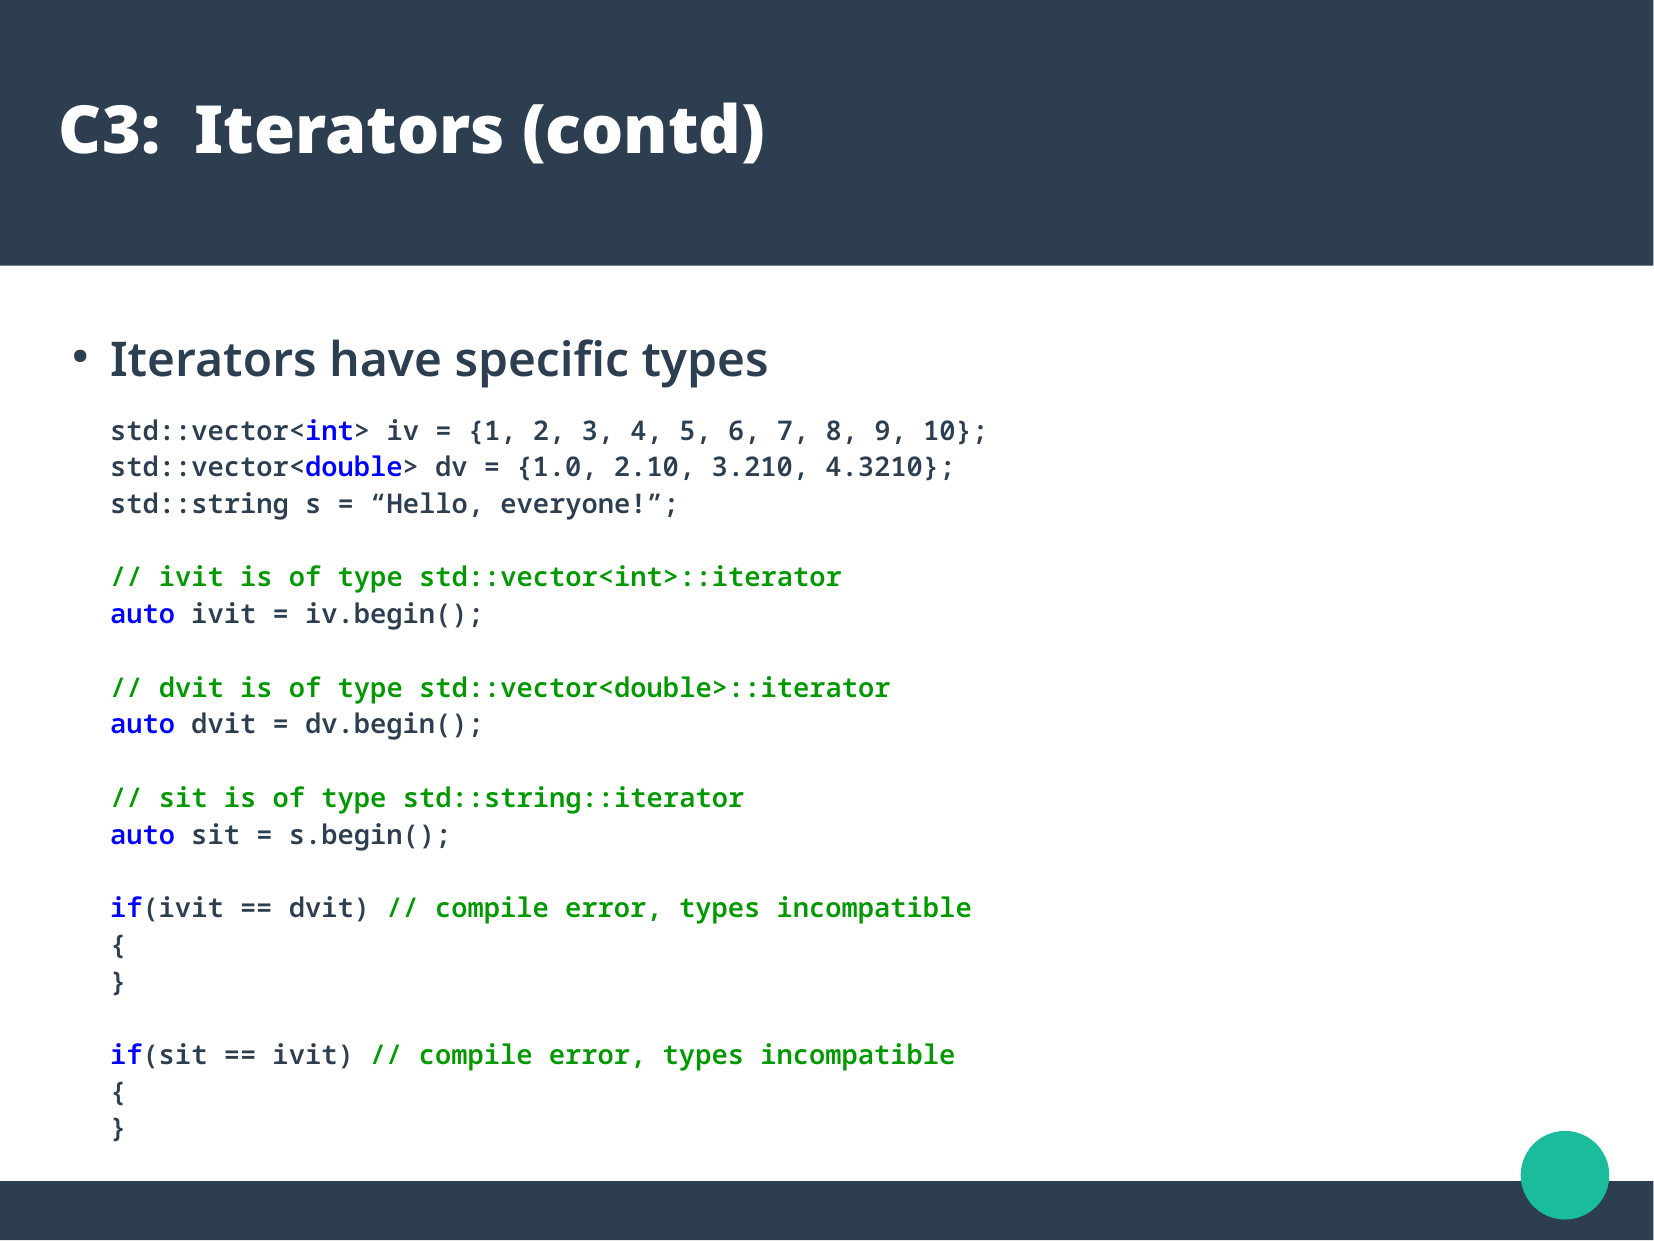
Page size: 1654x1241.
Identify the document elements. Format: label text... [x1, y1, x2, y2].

title C3: Iterators (contd) [59, 49, 1595, 207]
list Iterators have specific types std::vector<int> iv = {1, 2, 3, 4, 5, 6, 7, 8, 9, 10}; std::vector<double> dv = {1.0, 2.10, 3.210, 4.3210}; std::string s = “Hello, everyone!”; // ivit is of type std::vector<int>::iterator auto ivit = iv.begin(); // dvit is of type std::vector<double>::iterator auto dvit = dv.begin(); // sit is of type std::string::iterator auto sit = s.begin(); if(ivit == dvit) // compile error, types incompatible { } if(sit == ivit) // compile error, types incompatible { } [59, 324, 1595, 1152]
